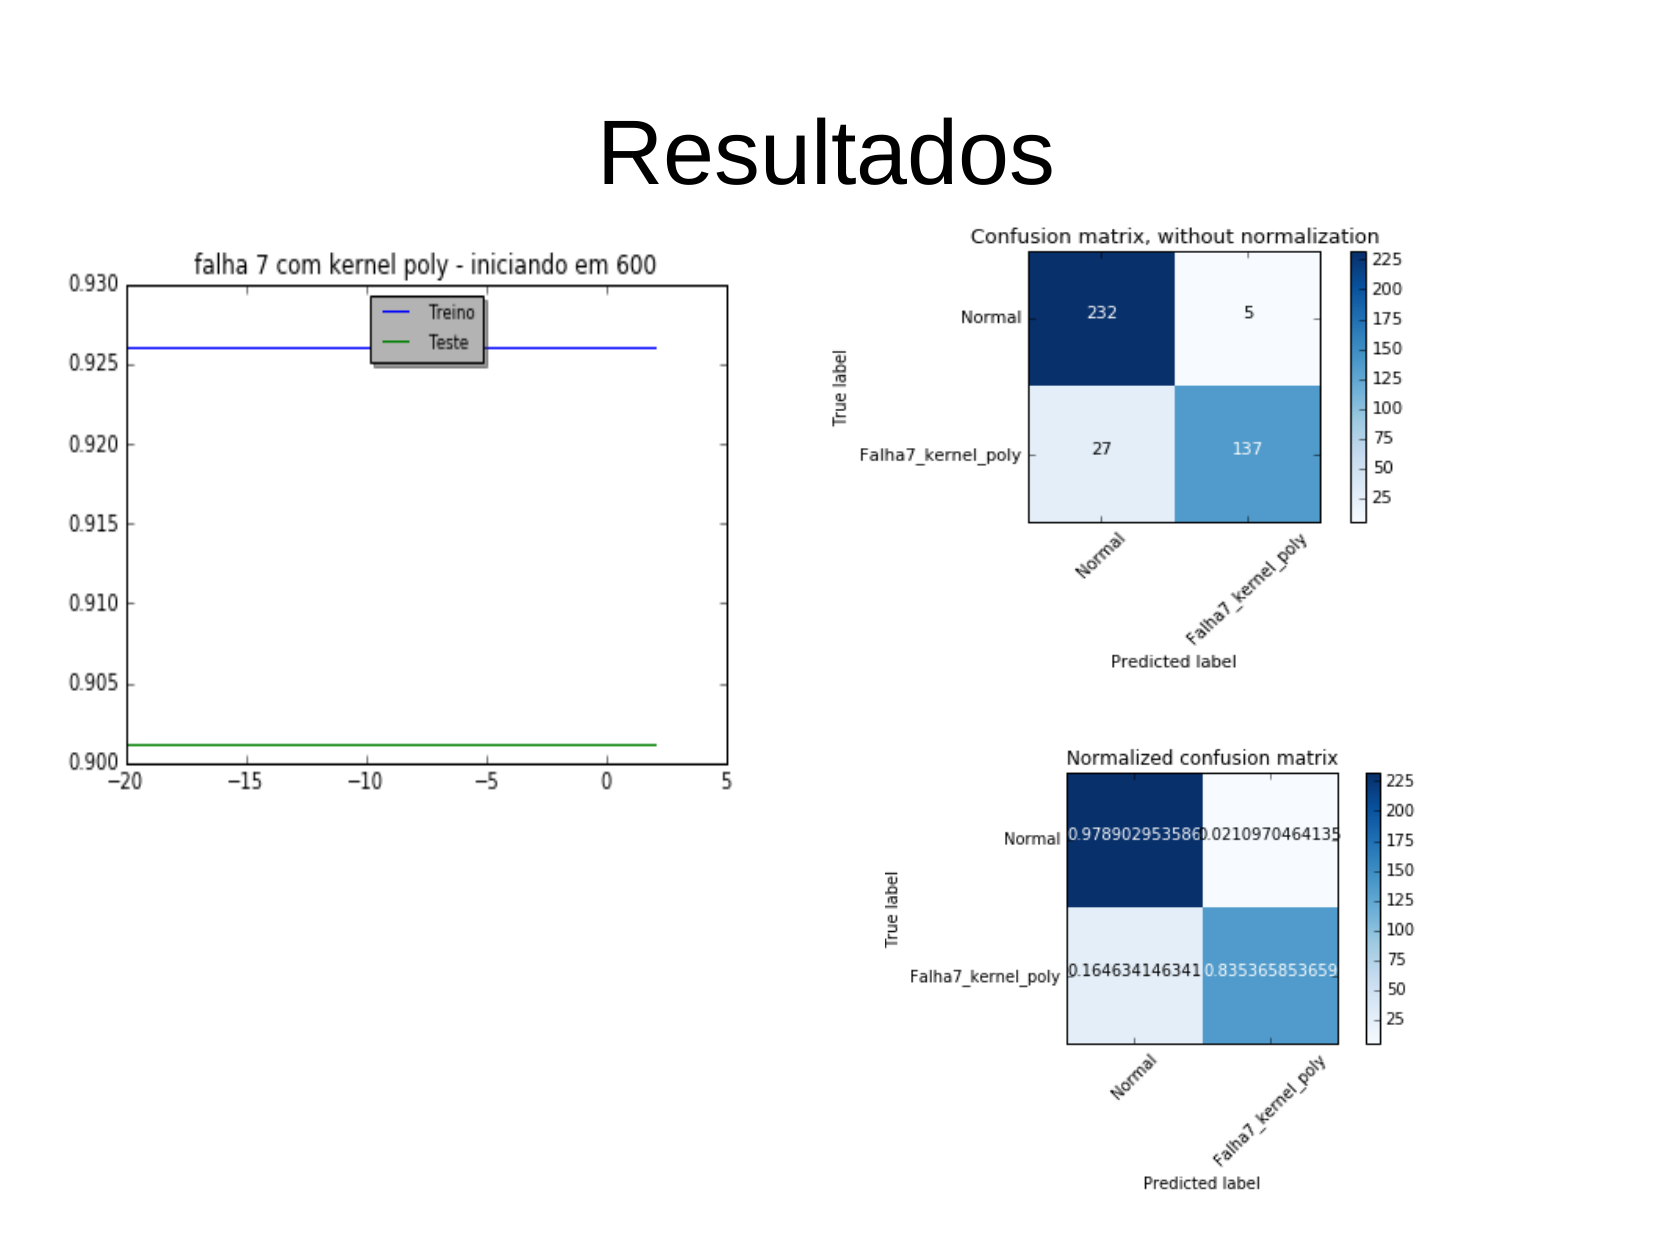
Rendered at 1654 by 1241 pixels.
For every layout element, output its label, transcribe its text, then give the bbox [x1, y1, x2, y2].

title Resultados [82, 49, 1571, 257]
picture [826, 195, 1477, 674]
picture [885, 704, 1460, 1205]
picture [55, 236, 804, 839]
